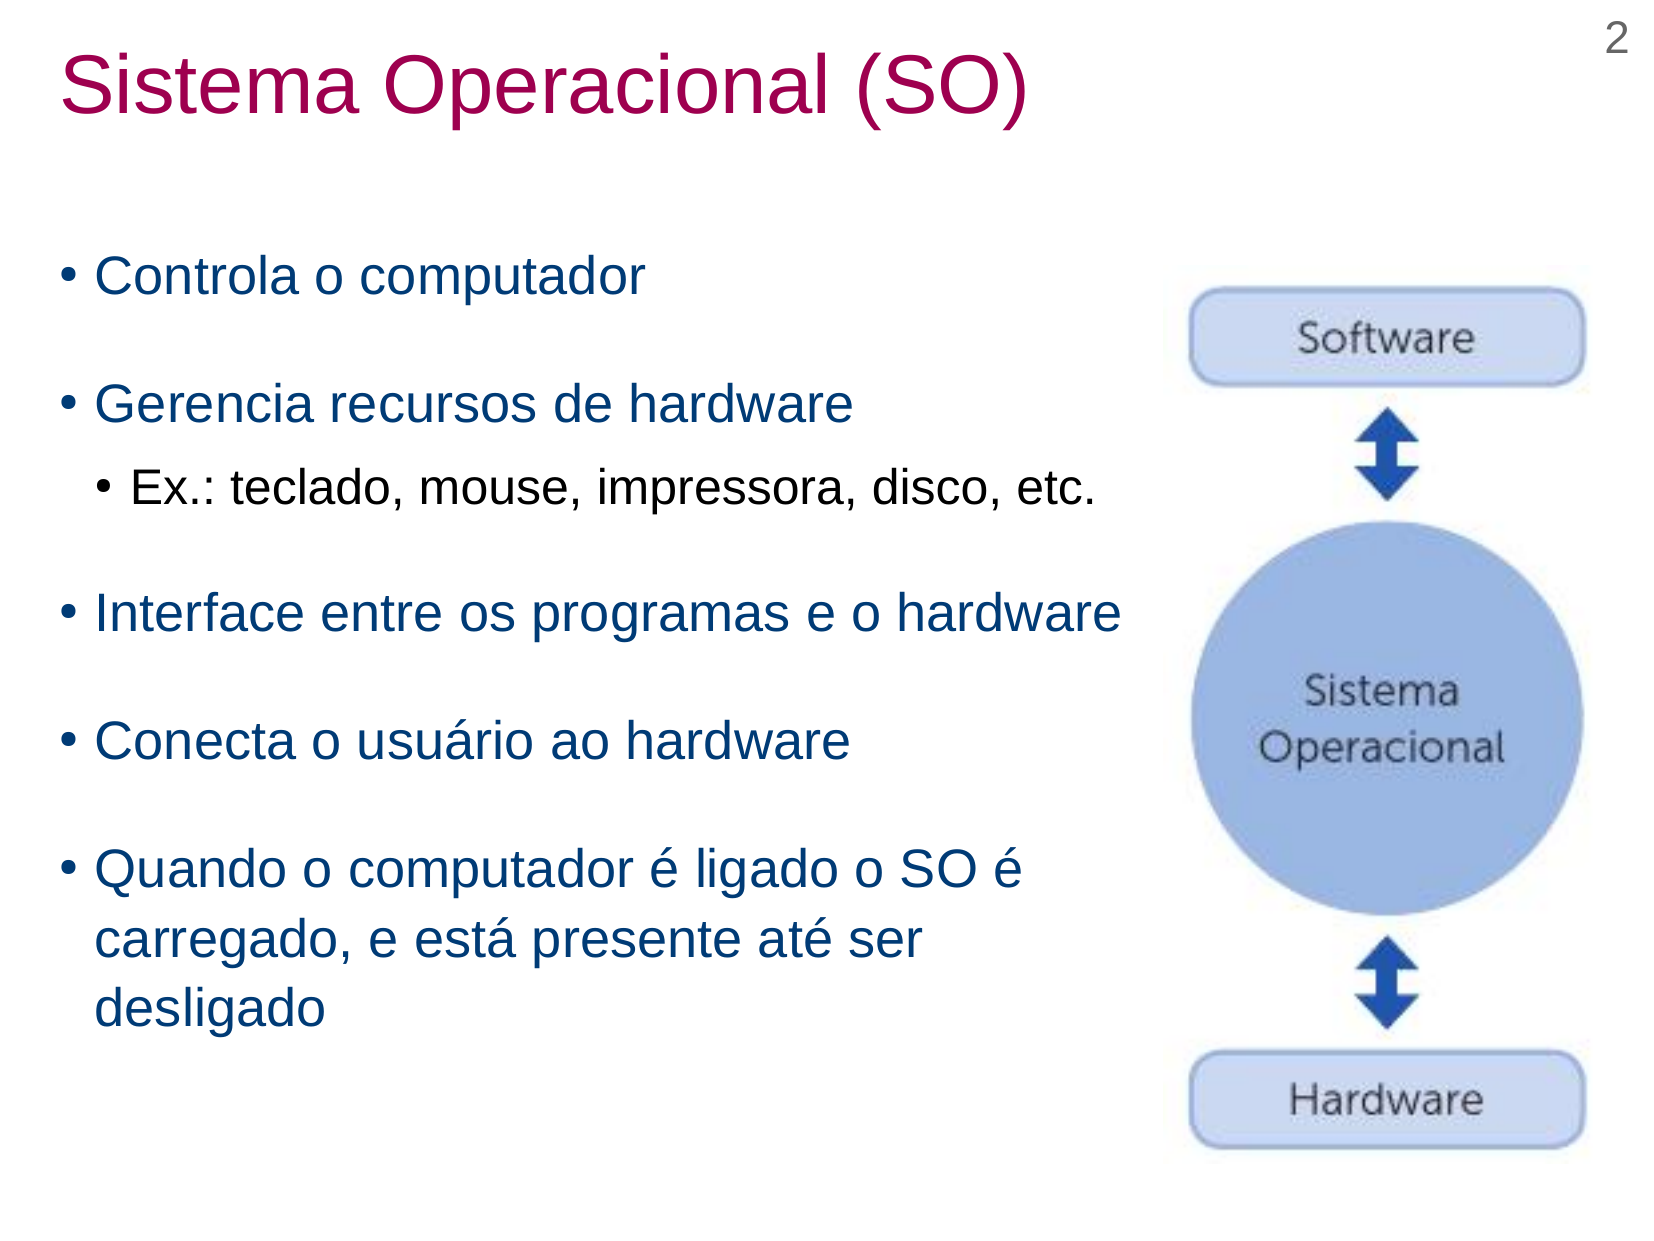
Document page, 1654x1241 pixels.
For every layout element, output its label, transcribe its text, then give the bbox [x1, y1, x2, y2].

picture [1163, 265, 1601, 1164]
title Sistema Operacional (SO) [59, 29, 1595, 148]
list Controla o computador Gerencia recursos de hardware Ex.: teclado, mouse, impressora, disco, etc. Interface entre os programas e o hardware Conecta o usuário ao hardware Quando o computador é ligado o SO é carregado, e está presente até ser desligado [59, 236, 1164, 1211]
